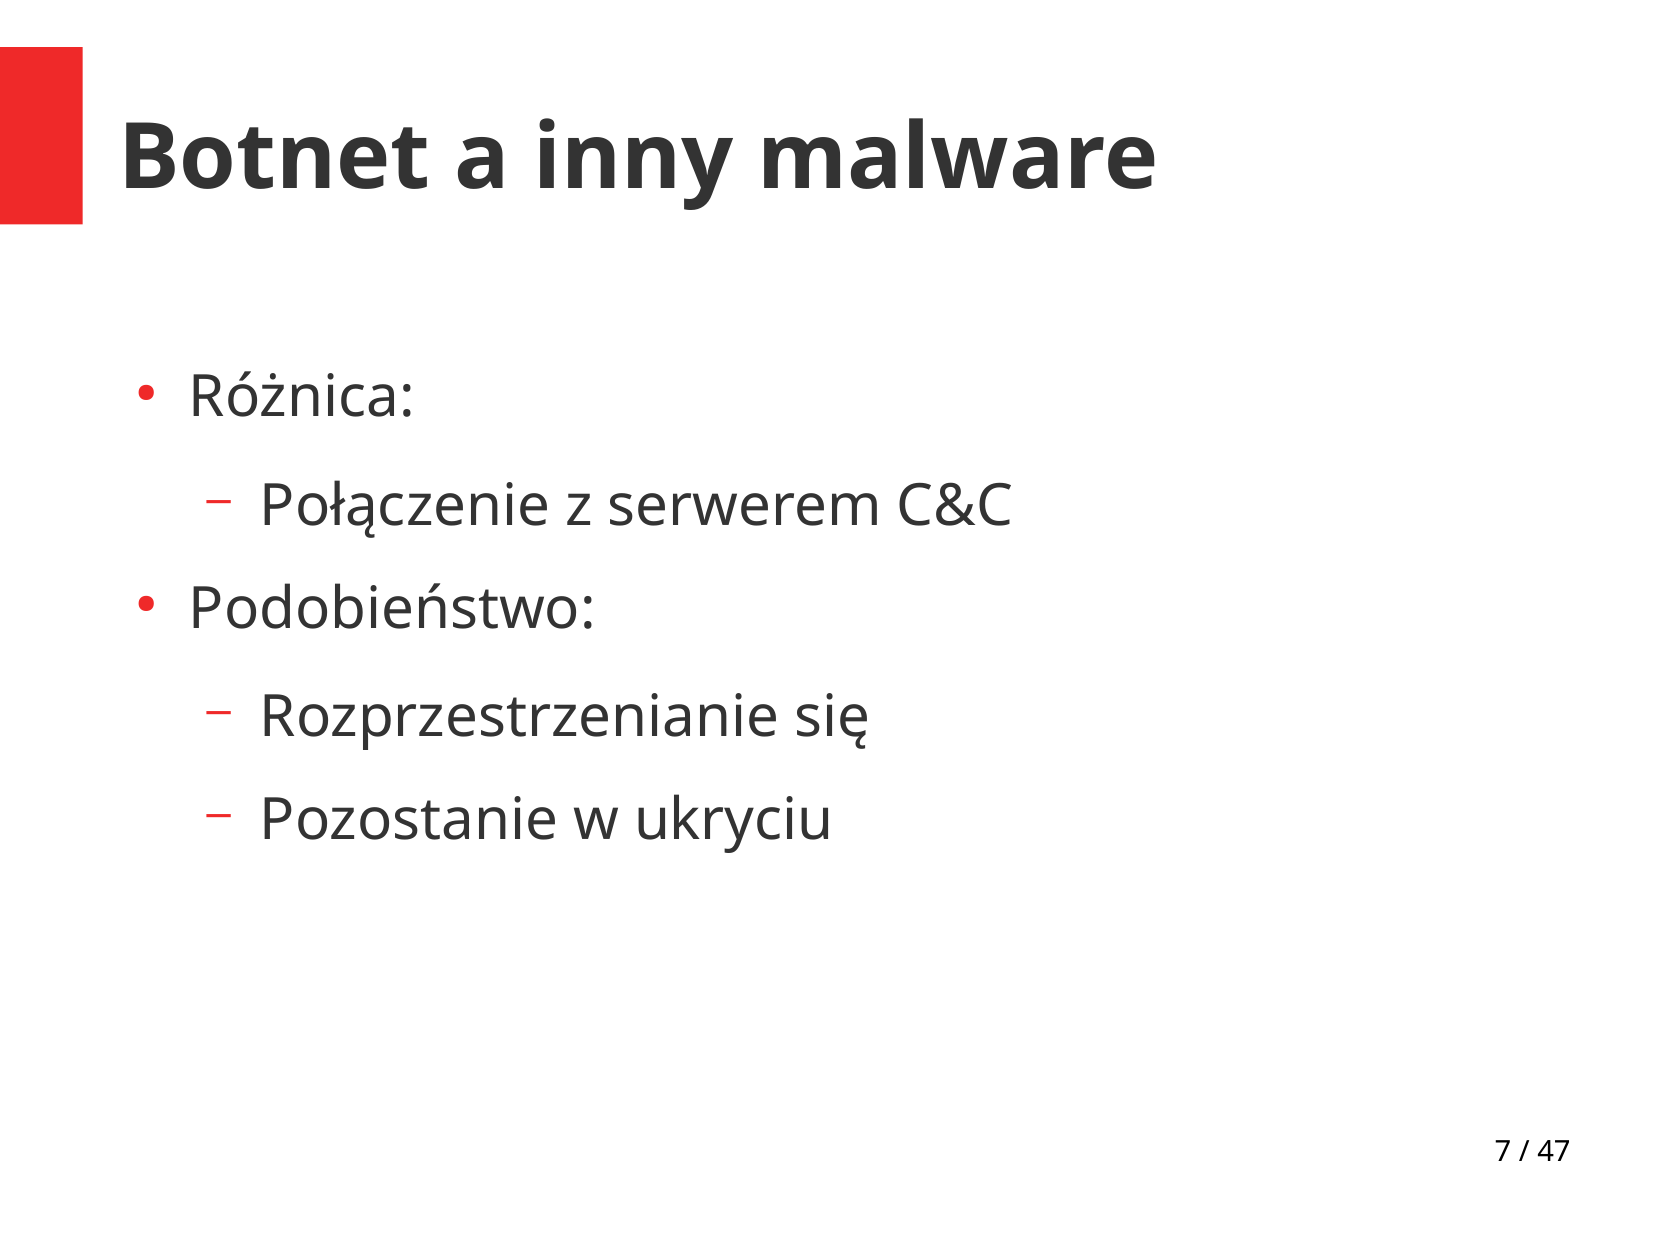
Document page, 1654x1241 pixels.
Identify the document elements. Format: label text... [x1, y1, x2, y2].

list Różnica: Połączenie z serwerem C&C Podobieństwo: Rozprzestrzenianie się Pozostanie w ukryciu [118, 354, 1536, 1074]
title Botnet a inny malware [118, 49, 1571, 257]
